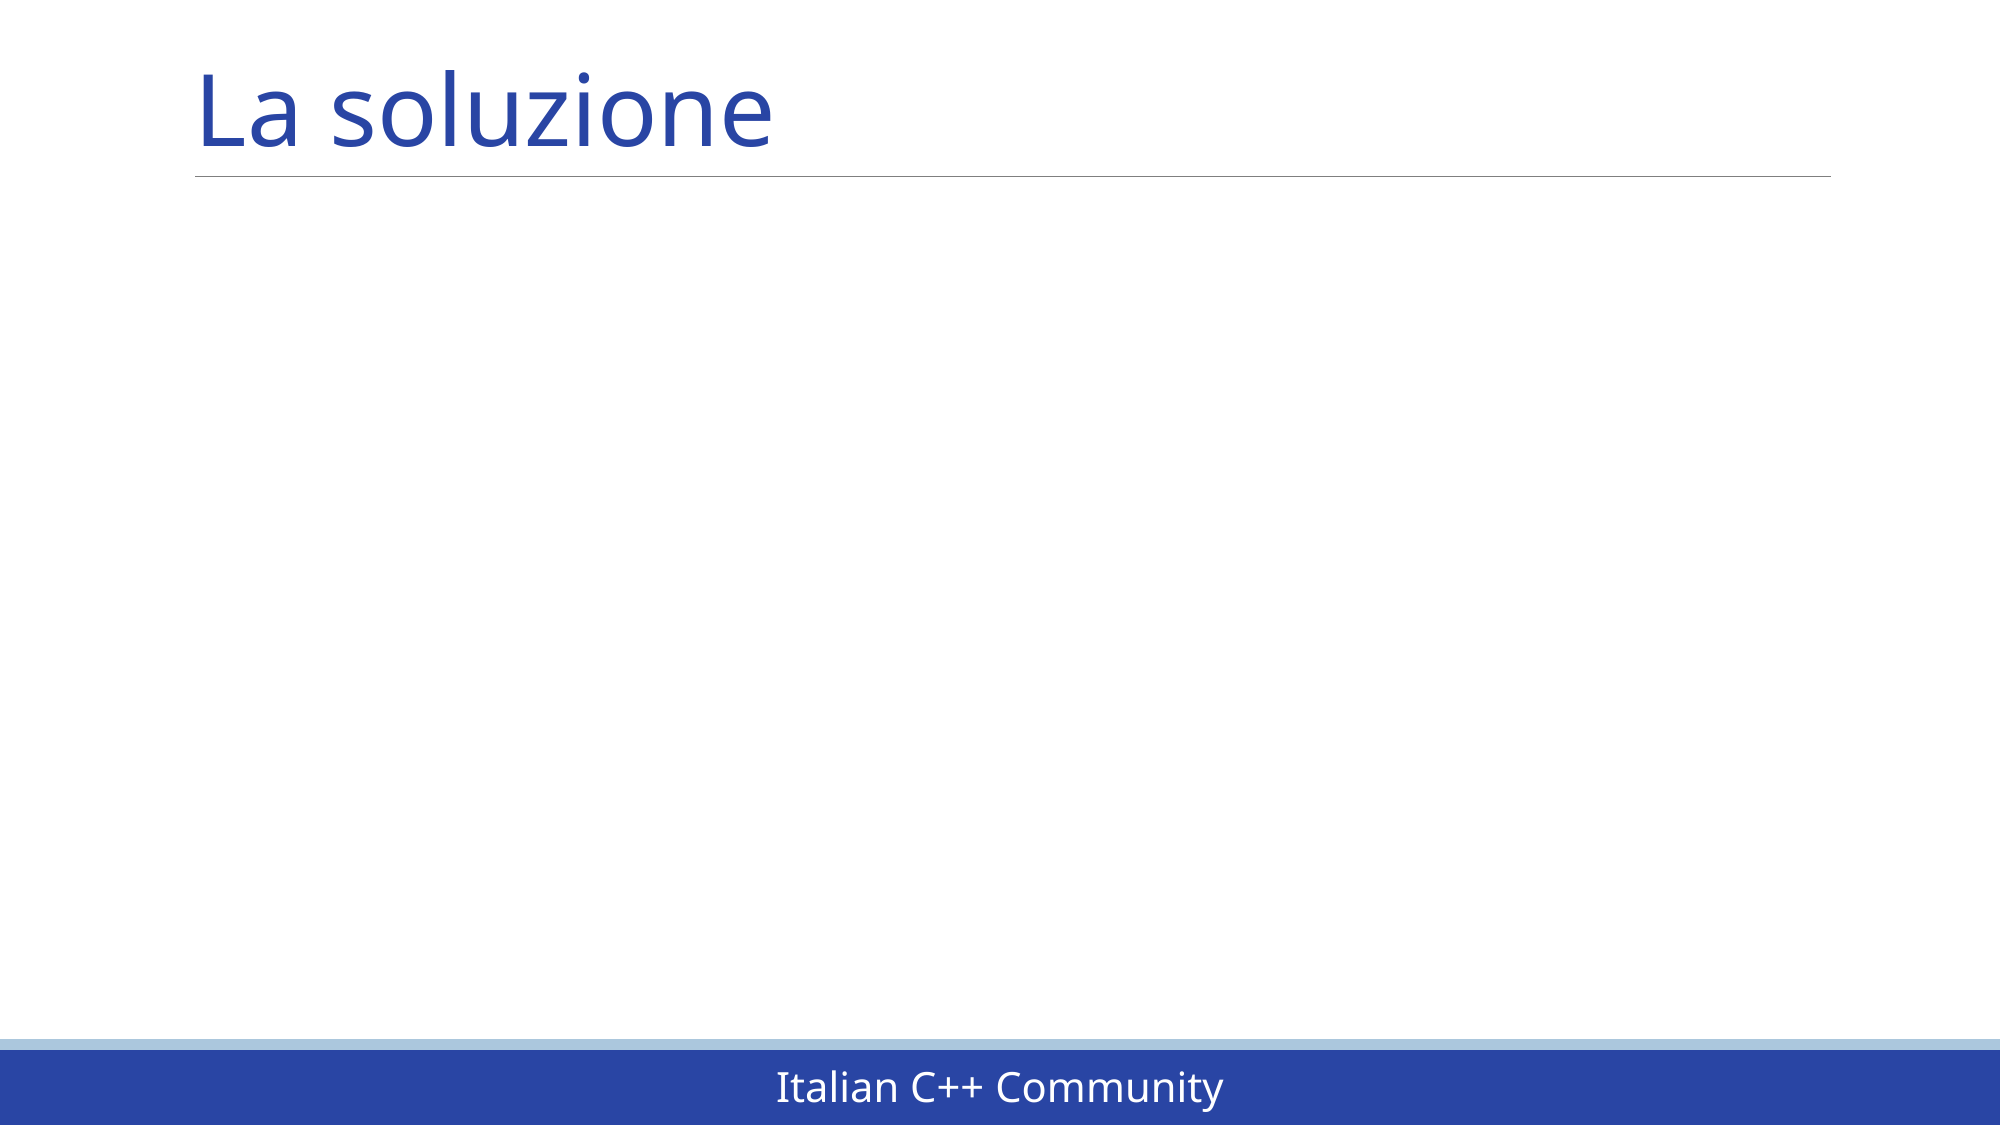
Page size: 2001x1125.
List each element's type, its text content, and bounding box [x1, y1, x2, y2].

title La soluzione [179, 2, 1830, 175]
